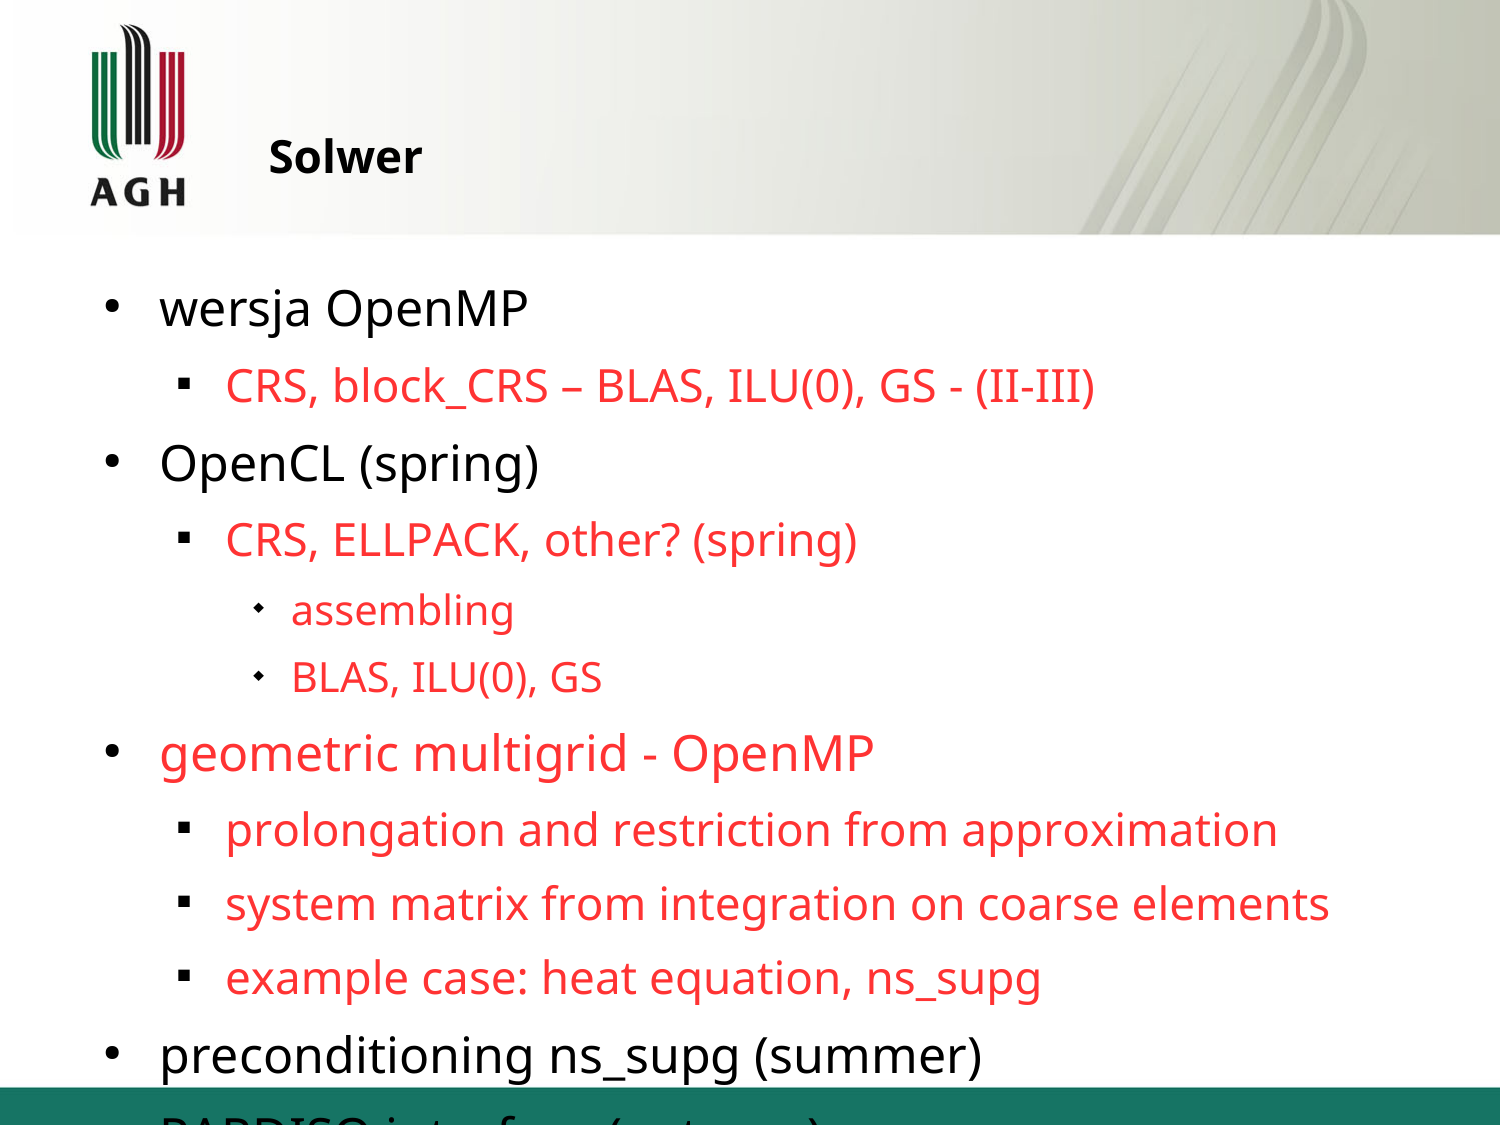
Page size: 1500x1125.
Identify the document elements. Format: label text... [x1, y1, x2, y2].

picture [0, 0, 1500, 1125]
list wersja OpenMP CRS, block_CRS – BLAS, ILU(0), GS - (II-III) OpenCL (spring) CRS, ELLPACK, other? (spring) assembling BLAS, ILU(0), GS geometric multigrid - OpenMP prolongation and restriction from approximation system matrix from integration on coarse elements example case: heat equation, ns_supg preconditioning ns_supg (summer) PARDISO interface (autumn) [88, 265, 1447, 1064]
title Solwer [253, 78, 1425, 233]
